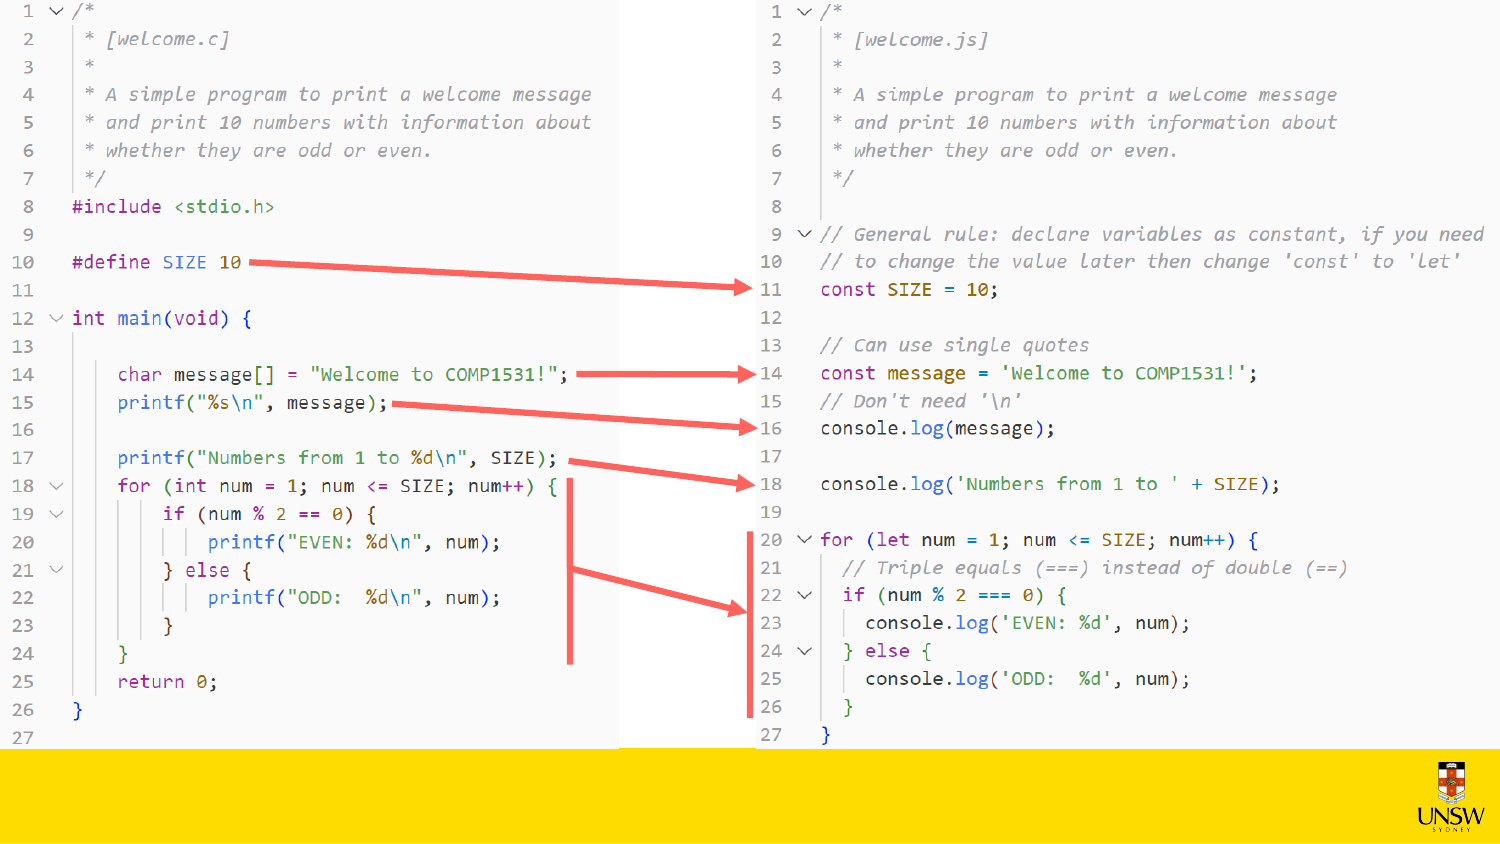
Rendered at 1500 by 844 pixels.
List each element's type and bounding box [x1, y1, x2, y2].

picture [1418, 762, 1485, 832]
picture [0, 0, 619, 749]
picture [756, 0, 1500, 749]
